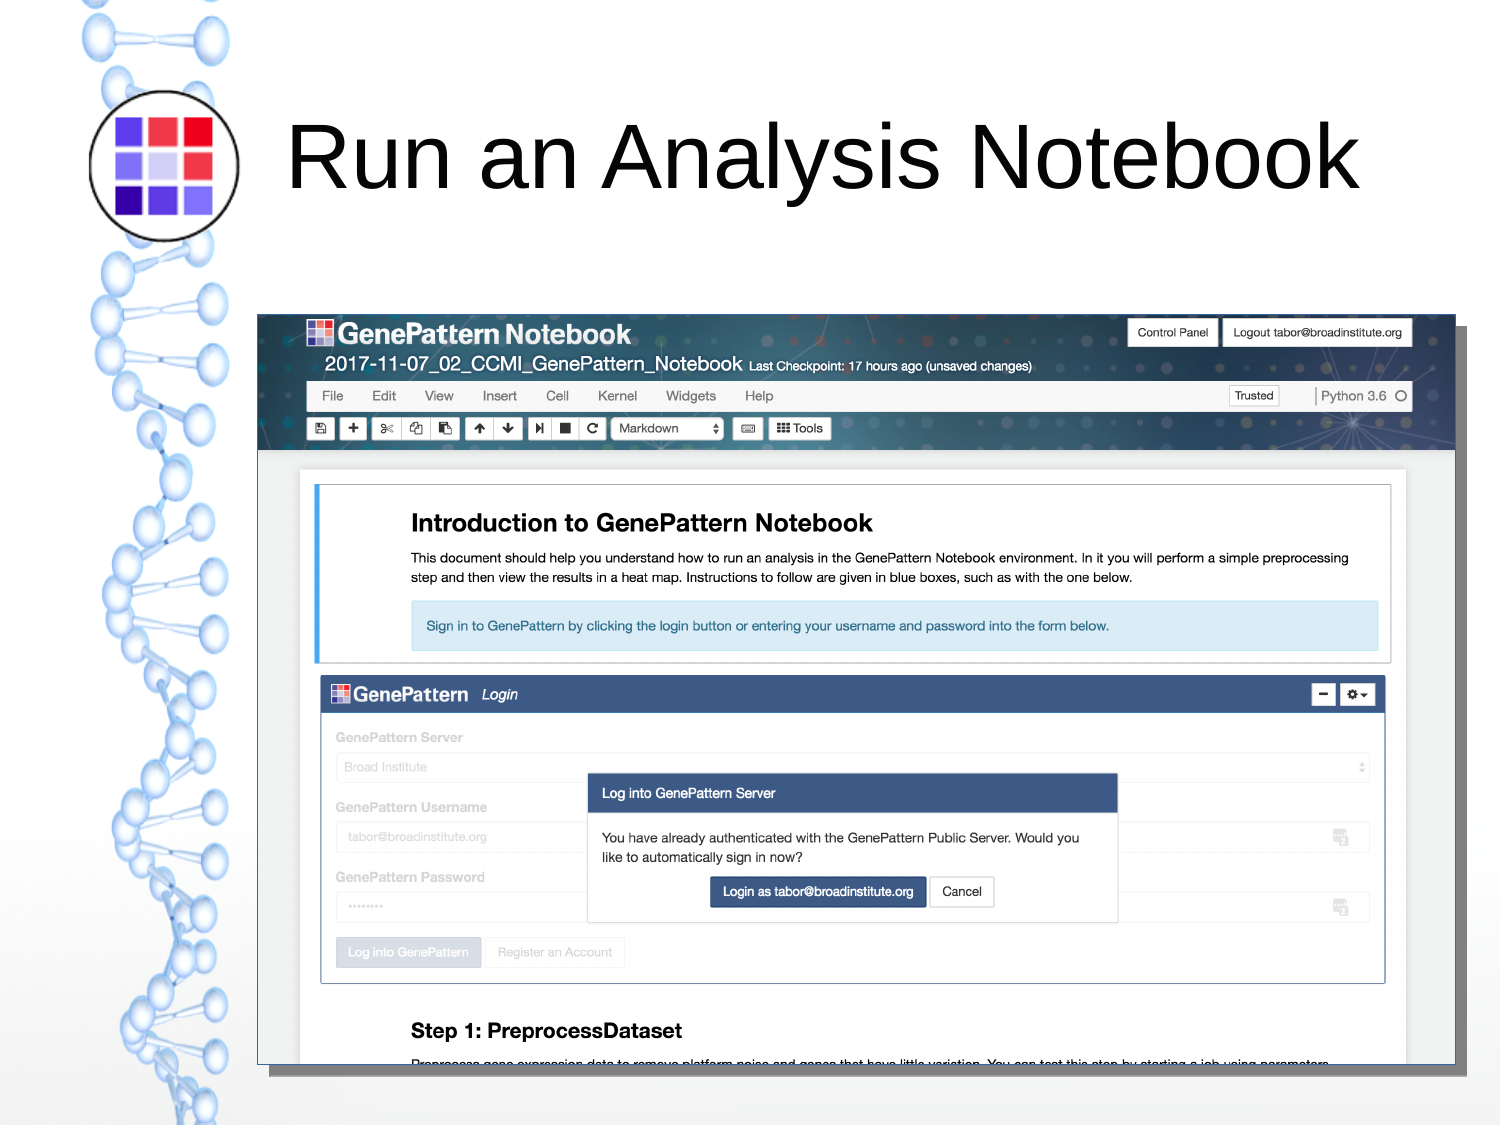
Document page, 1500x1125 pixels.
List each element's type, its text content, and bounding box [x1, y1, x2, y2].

title Run an Analysis Notebook [285, 36, 1426, 278]
picture [0, 0, 1500, 1125]
